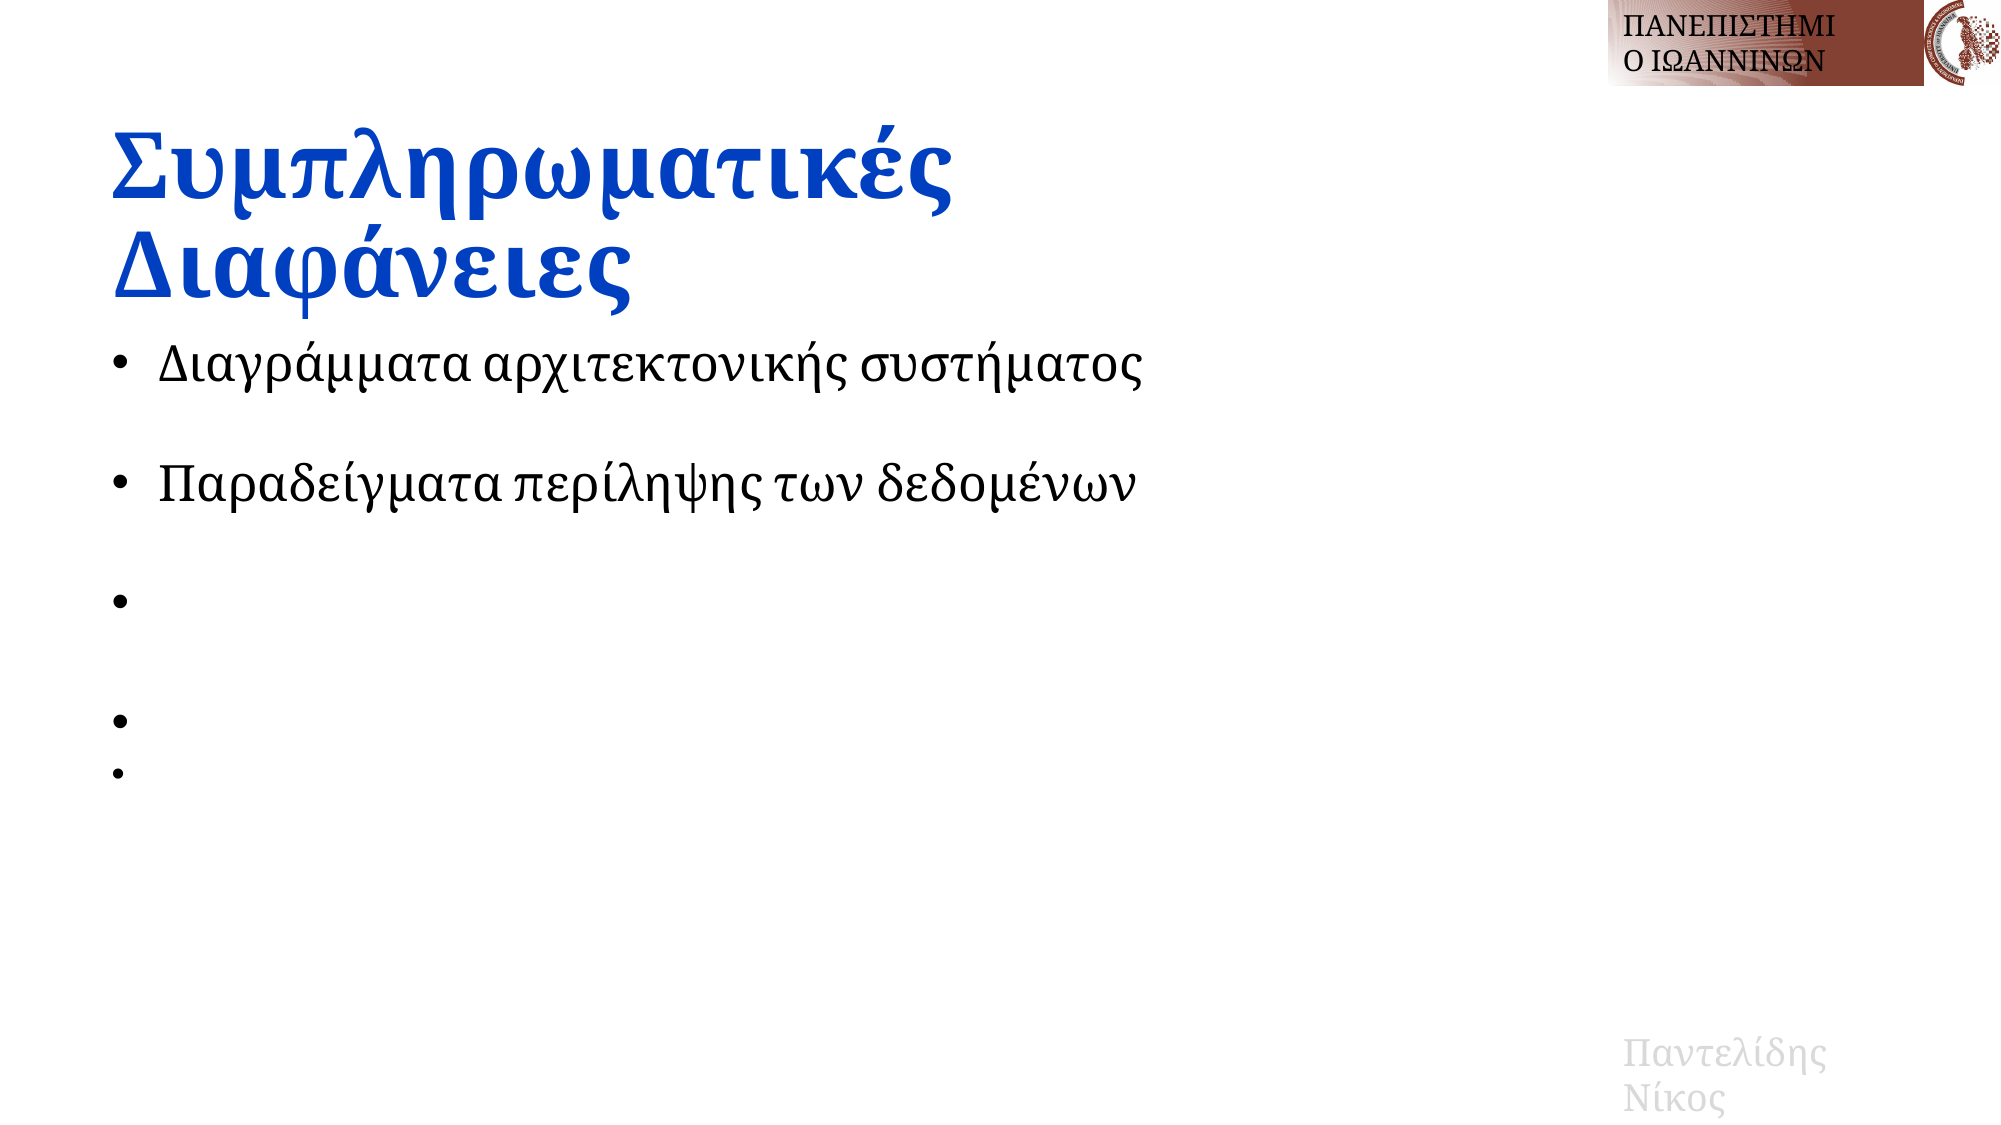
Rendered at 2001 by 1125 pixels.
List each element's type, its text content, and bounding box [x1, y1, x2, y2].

text_box Συμπληρωματικές Διαφάνειες [96, 112, 1428, 225]
text_box Διαγράμματα αρχιτεκτονικής συστήματος Παραδείγματα περίληψης των δεδομένων [96, 263, 1181, 810]
